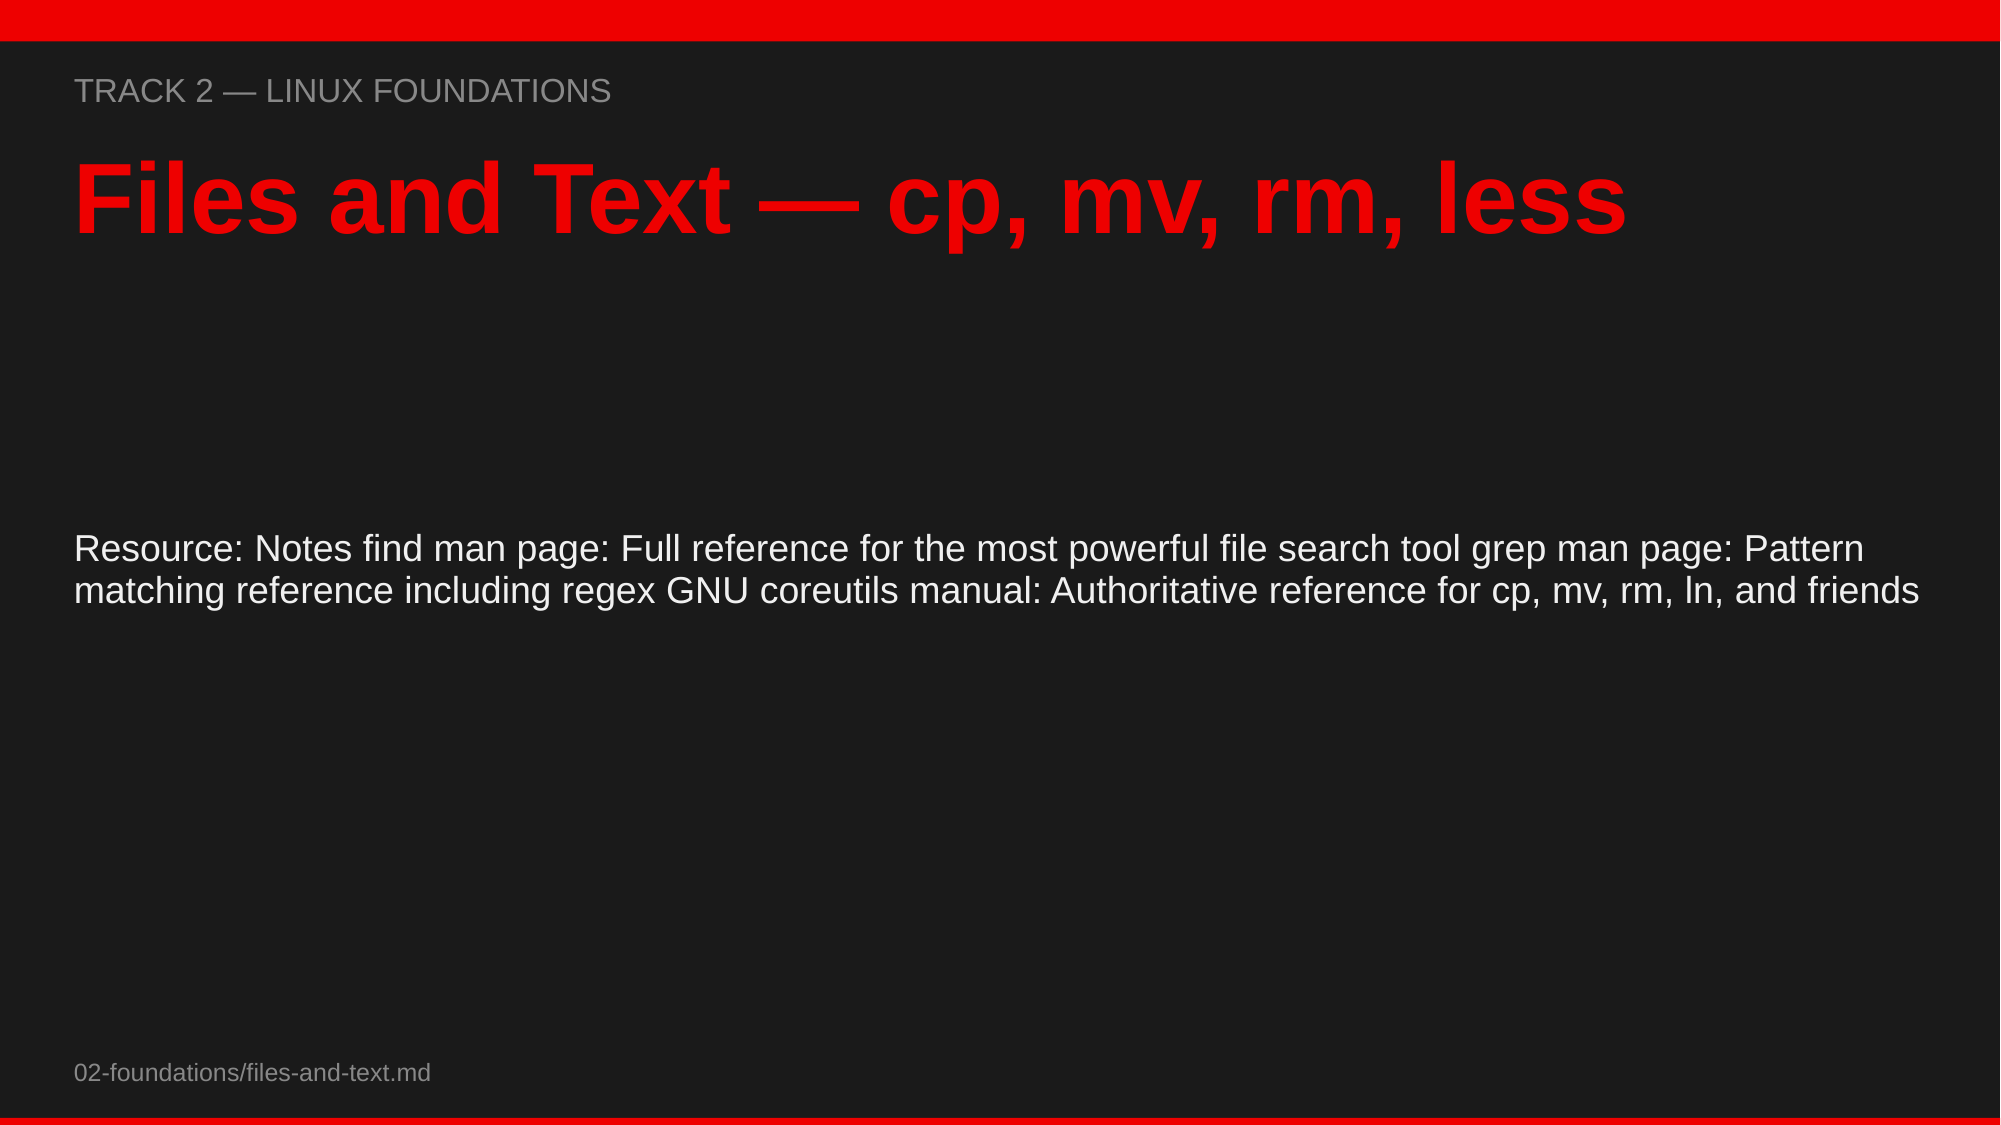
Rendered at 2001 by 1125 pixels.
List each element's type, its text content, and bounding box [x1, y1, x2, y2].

text_box Resource: Notes find man page: Full reference for the most powerful file search tool grep man page: Pattern matching reference including regex GNU coreutils manual: Authoritative reference for cp, mv, rm, ln, and friends [59, 519, 1942, 727]
text_box [0, 0, 2001, 42]
text_box Files and Text — cp, mv, rm, less [59, 135, 1942, 461]
text_box [0, 1117, 2001, 1125]
text_box TRACK 2 — LINUX FOUNDATIONS [59, 64, 1942, 119]
text_box 02-foundations/files-and-text.md [59, 1051, 1942, 1093]
